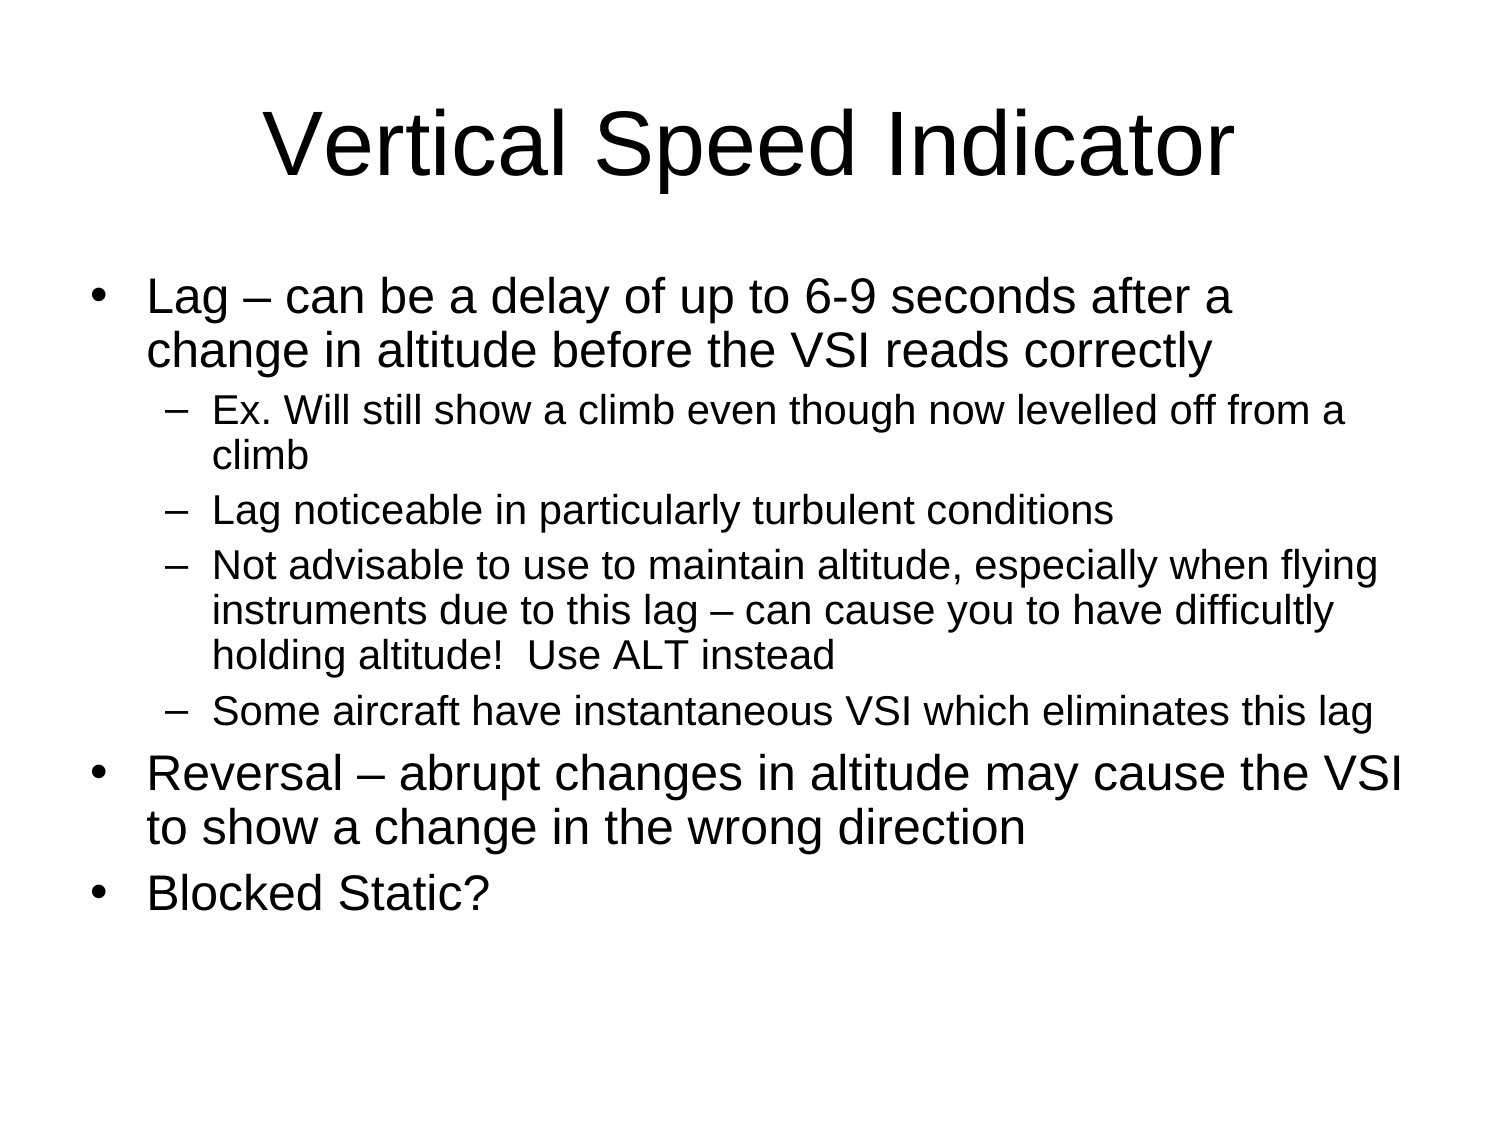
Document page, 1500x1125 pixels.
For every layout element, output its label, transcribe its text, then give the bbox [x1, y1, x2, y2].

title Vertical Speed Indicator [75, 45, 1426, 233]
list Lag – can be a delay of up to 6-9 seconds after a change in altitude before the VSI reads correctly Ex. Will still show a climb even though now levelled off from a climb Lag noticeable in particularly turbulent conditions Not advisable to use to maintain altitude, especially when flying instruments due to this lag – can cause you to have difficultly holding altitude! Use ALT instead Some aircraft have instantaneous VSI which eliminates this lag Reversal – abrupt changes in altitude may cause the VSI to show a change in the wrong direction Blocked Static? [75, 262, 1426, 1006]
